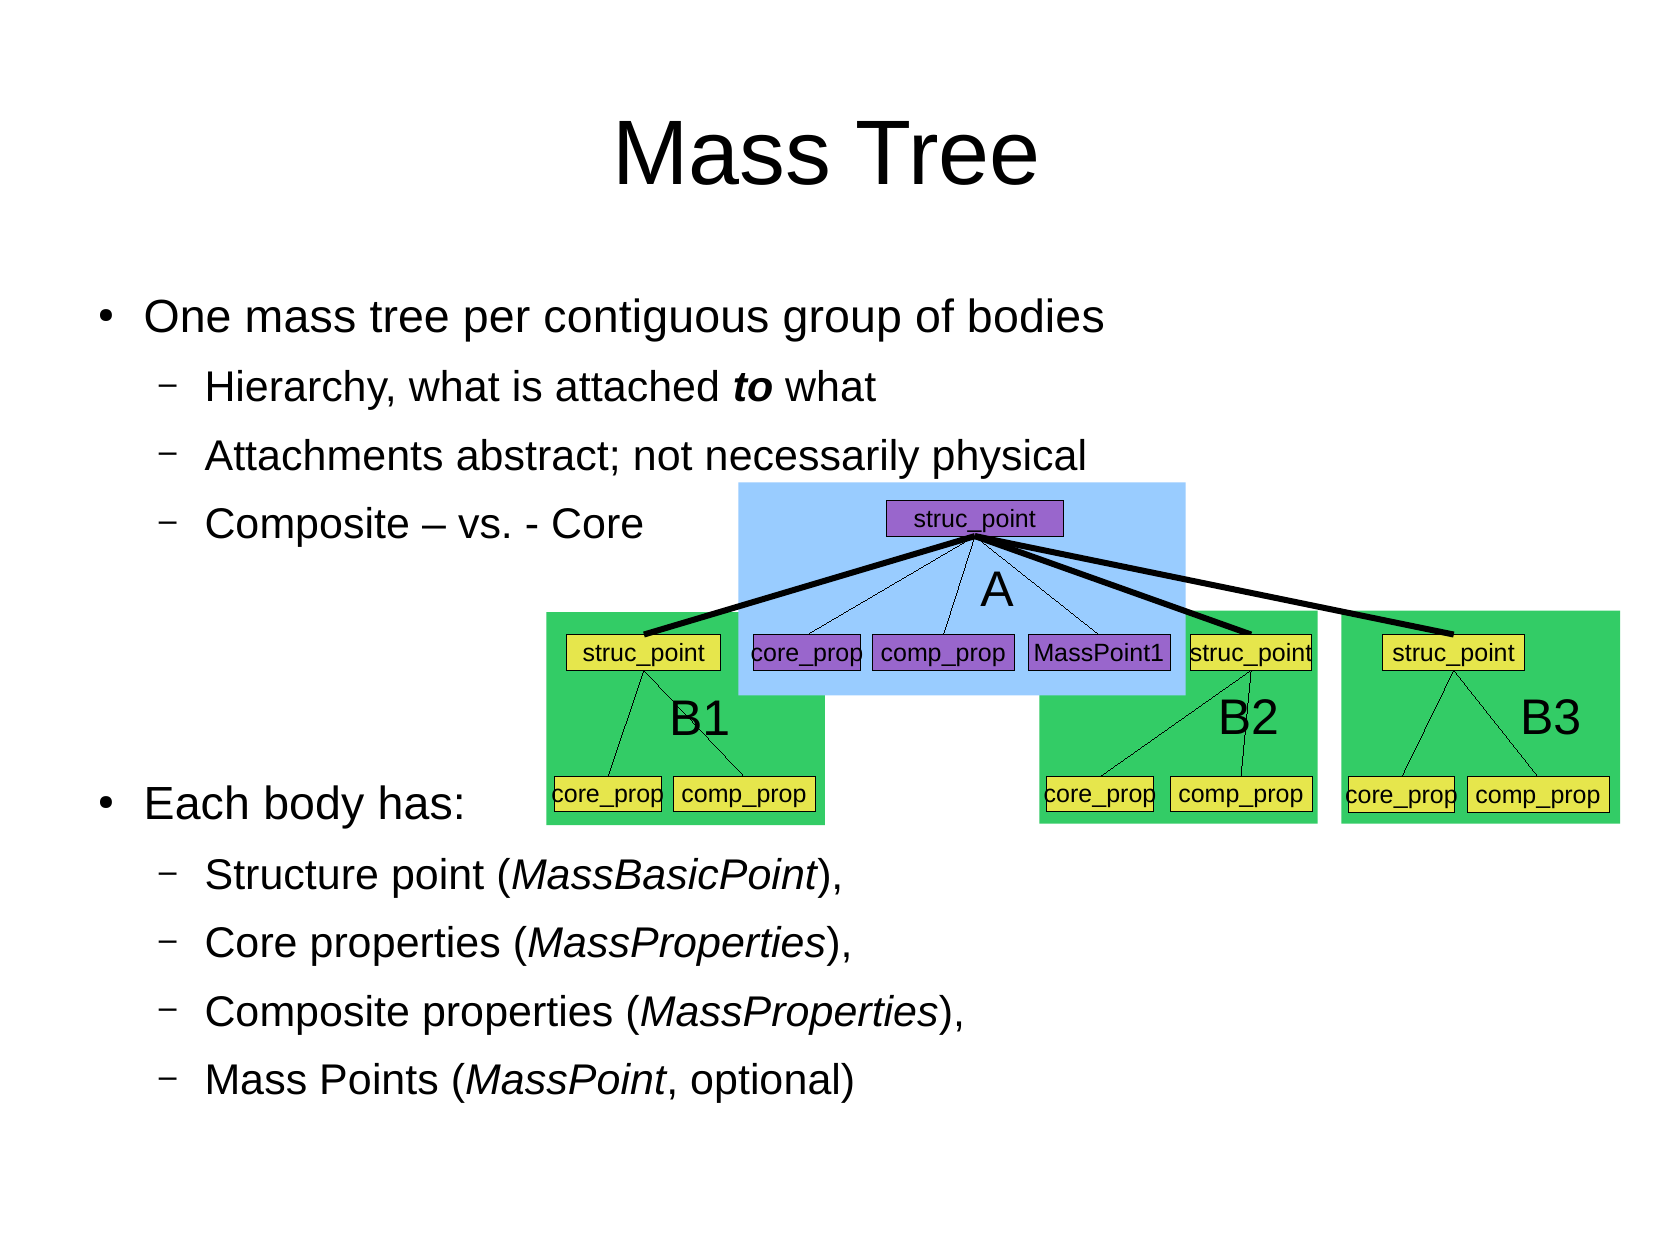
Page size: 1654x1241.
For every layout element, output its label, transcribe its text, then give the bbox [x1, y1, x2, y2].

title Mass Tree [82, 49, 1571, 257]
text_box MassPoint1 [1028, 634, 1171, 671]
text_box comp_prop [673, 776, 816, 812]
text_box B2 [1039, 610, 1318, 824]
text_box A [738, 482, 1186, 603]
text_box struc_point [1190, 634, 1312, 671]
text_box core_prop [554, 776, 662, 812]
text_box core_prop [1348, 776, 1455, 813]
list One mass tree per contiguous group of bodies Hierarchy, what is attached to what Attachments abstract; not necessarily physical Composite – vs. - Core Each body has: Structure point (MassBasicPoint), Core properties (MassProperties), Composite properties (MassProperties), Mass Points (MassPoint, optional) [82, 290, 1571, 1111]
text_box struc_point [1382, 634, 1525, 671]
text_box struc_point [566, 634, 721, 671]
text_box core_prop [753, 634, 861, 671]
text_box core_prop [1046, 776, 1154, 812]
text_box comp_prop [1170, 776, 1313, 812]
text_box B3 [1341, 610, 1621, 824]
text_box struc_point [886, 500, 1064, 537]
text_box A [1029, 551, 1186, 607]
text_box comp_prop [872, 634, 1015, 671]
text_box A [738, 540, 1186, 696]
text_box B1 [546, 612, 825, 826]
text_box comp_prop [1467, 776, 1610, 813]
